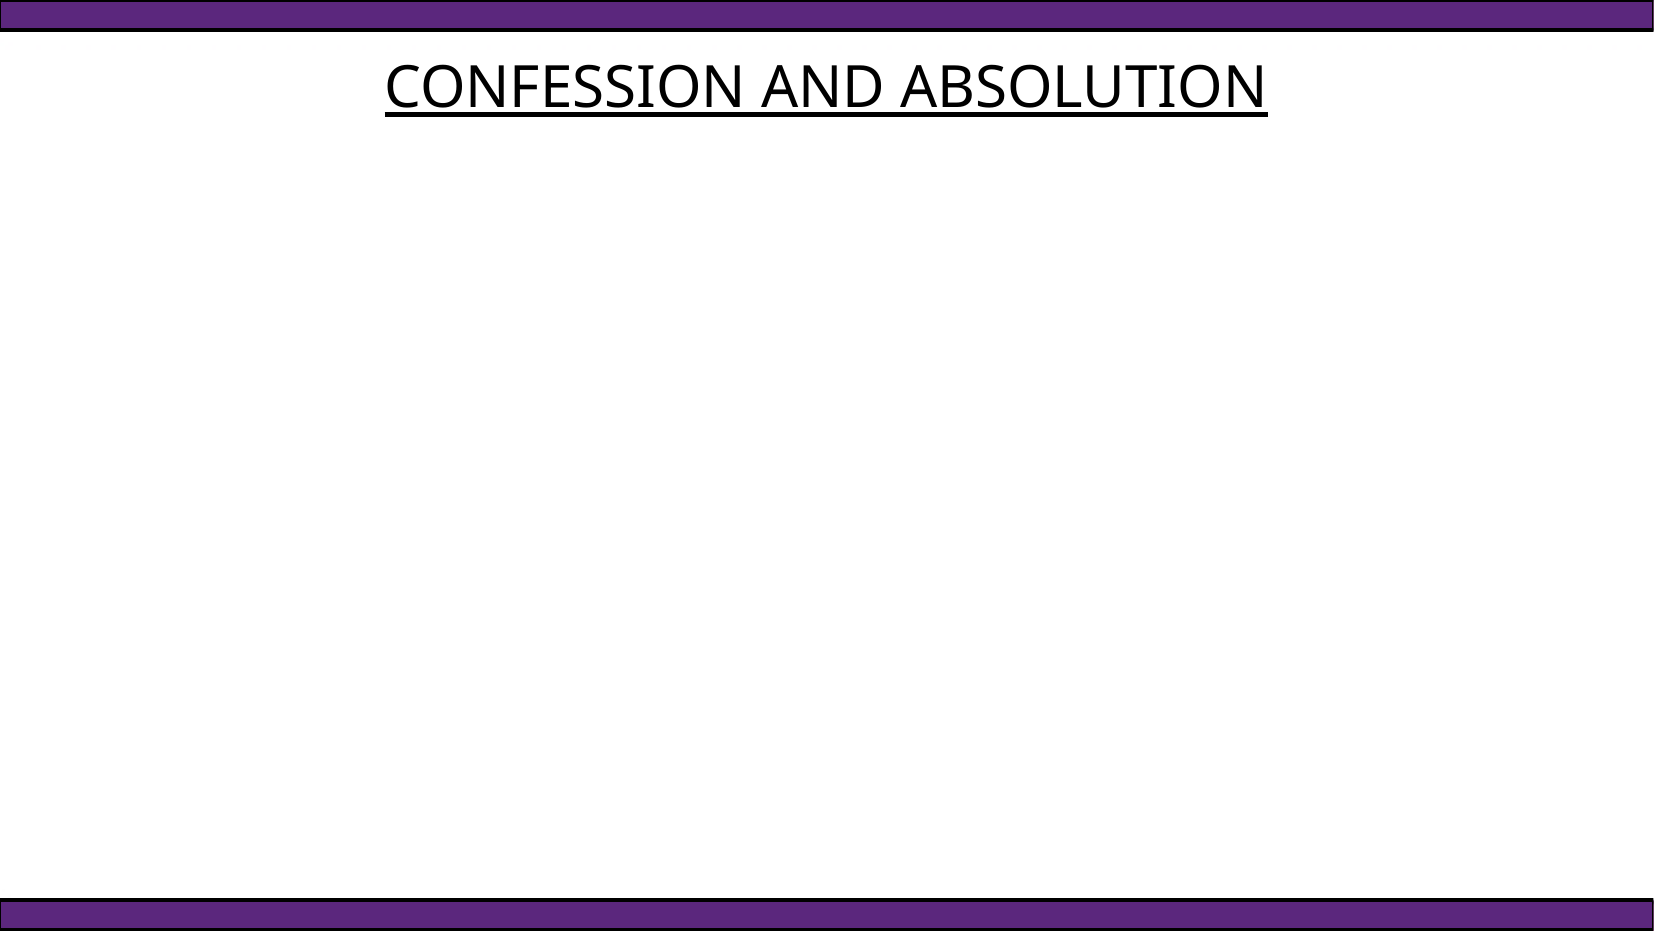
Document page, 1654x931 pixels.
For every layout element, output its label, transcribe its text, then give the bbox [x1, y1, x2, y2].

text_box Confession and Absolution [60, 38, 1593, 166]
text_box [0, 900, 1654, 931]
picture [0, 31, 1654, 900]
text_box [0, 0, 1654, 31]
